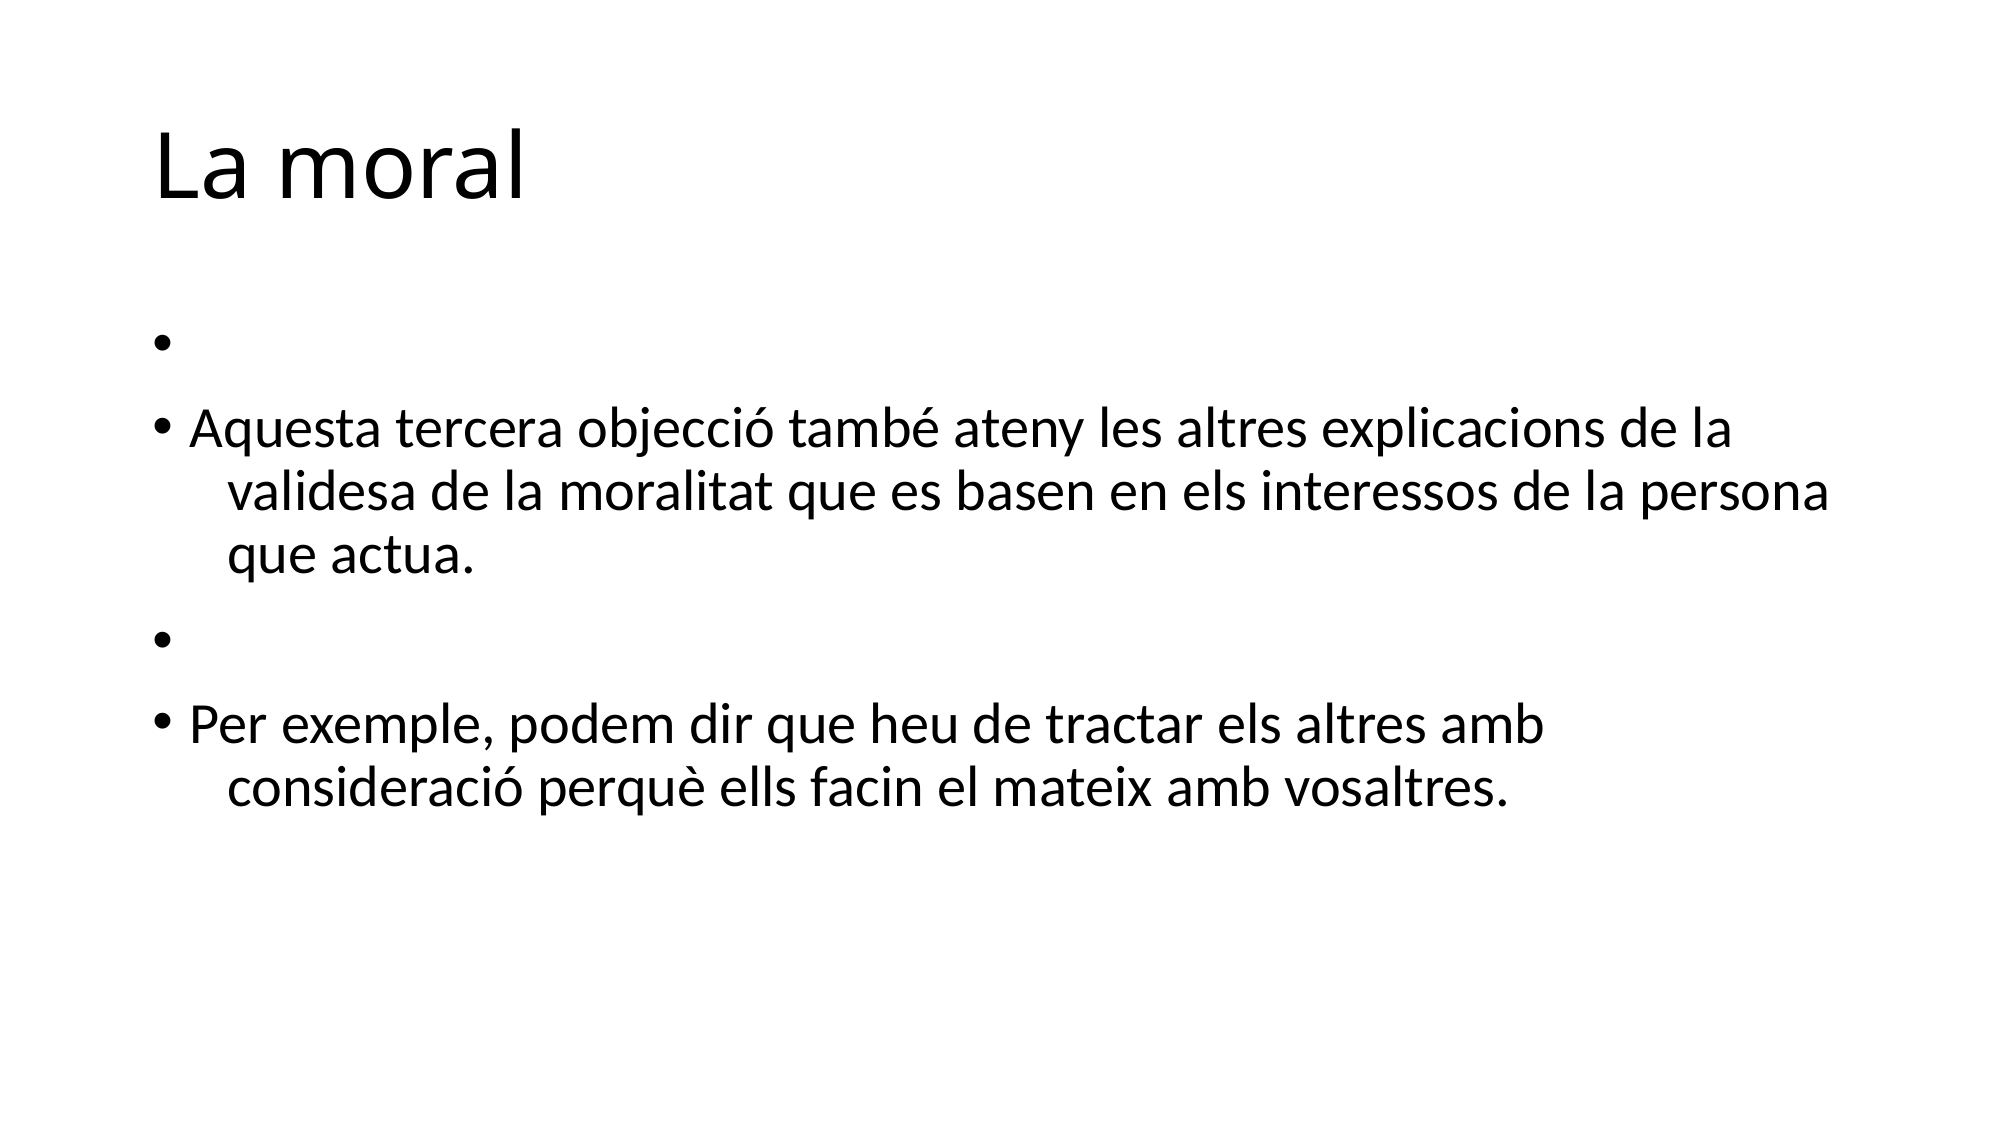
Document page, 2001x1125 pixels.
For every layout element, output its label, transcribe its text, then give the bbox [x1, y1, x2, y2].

list Aquesta tercera objecció també ateny les altres explicacions de la validesa de la moralitat que es basen en els interessos de la persona que actua. Per exemple, podem dir que heu de tractar els altres amb consideració perquè ells facin el mateix amb vosaltres. [137, 299, 1863, 1014]
title La moral [137, 59, 1863, 278]
